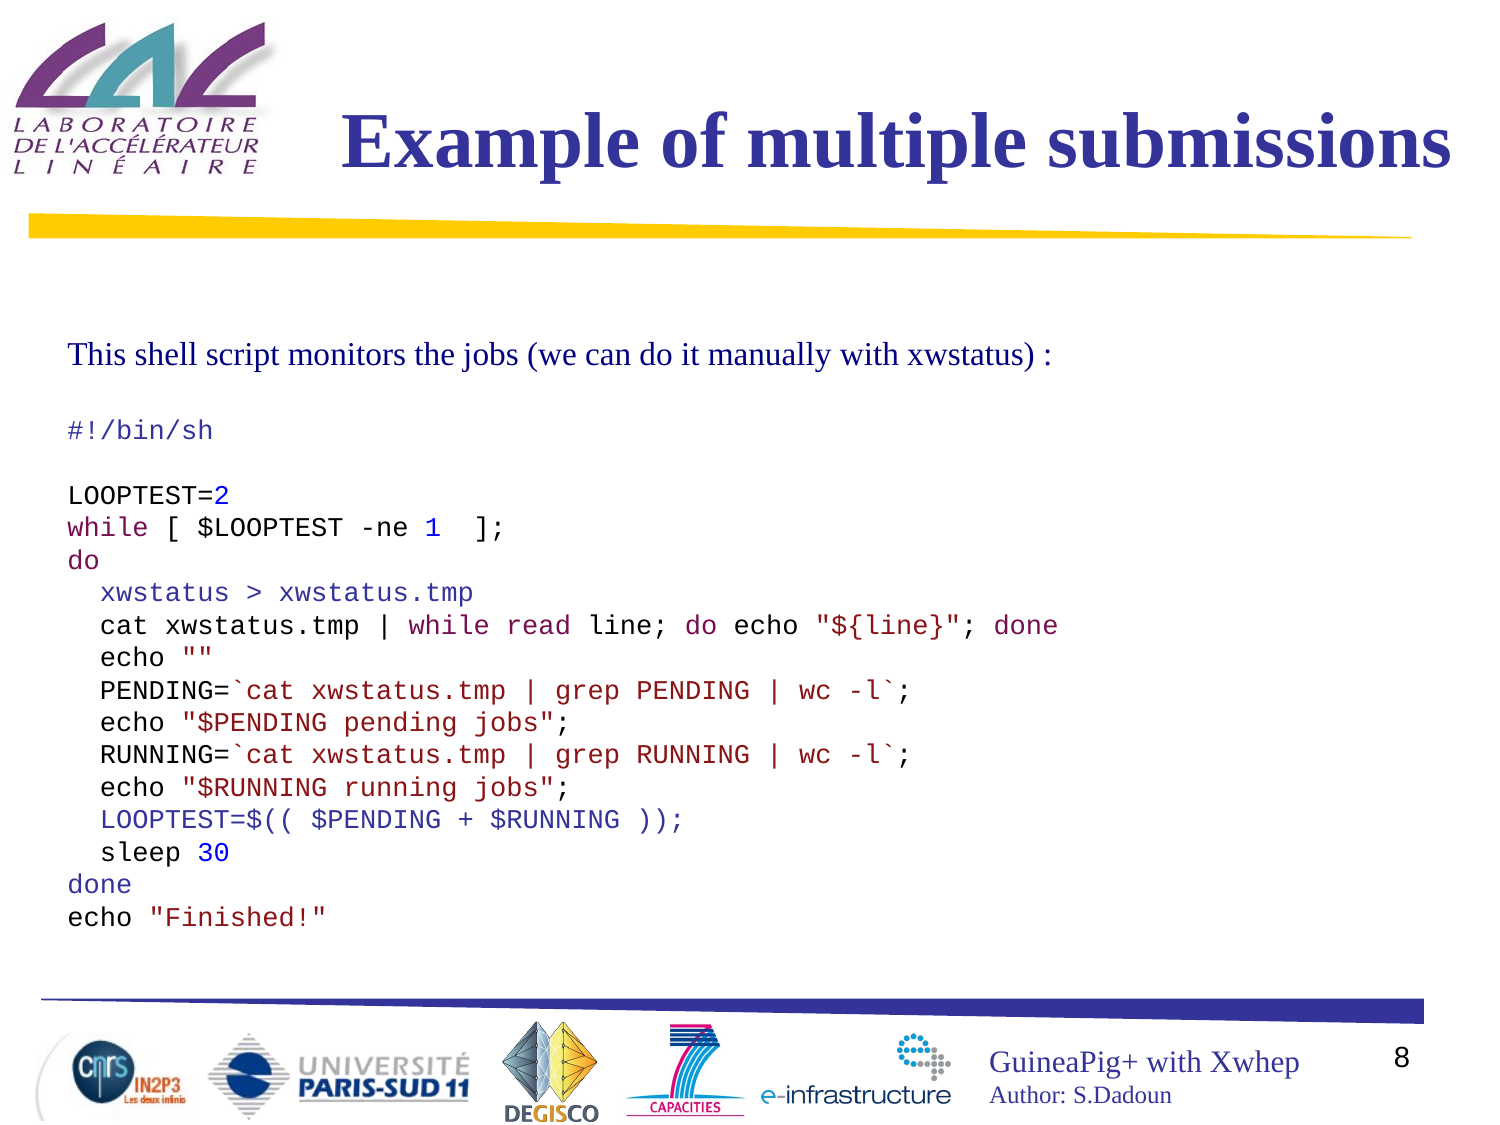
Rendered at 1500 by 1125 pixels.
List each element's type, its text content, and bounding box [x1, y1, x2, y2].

picture [761, 1033, 951, 1104]
picture [7, 16, 283, 178]
picture [620, 1017, 750, 1124]
subtitle This shell script monitors the jobs (we can do it manually with xwstatus) : #!/bin/sh LOOPTEST=2 while [ $LOOPTEST -ne 1 ]; do xwstatus > xwstatus.tmp cat xwstatus.tmp | while read line; do echo "${line}"; done echo "" PENDING=`cat xwstatus.tmp | grep PENDING | wc -l`; echo "$PENDING pending jobs"; RUNNING=`cat xwstatus.tmp | grep RUNNING | wc -l`; echo "$RUNNING running jobs"; LOOPTEST=$(( $PENDING + $RUNNING )); sleep 30 done echo "Finished!" [67, 260, 1418, 1004]
title Example of multiple submissions [295, 10, 1500, 261]
picture [25, 1033, 475, 1121]
picture [902, 1038, 925, 1049]
picture [490, 1018, 609, 1122]
